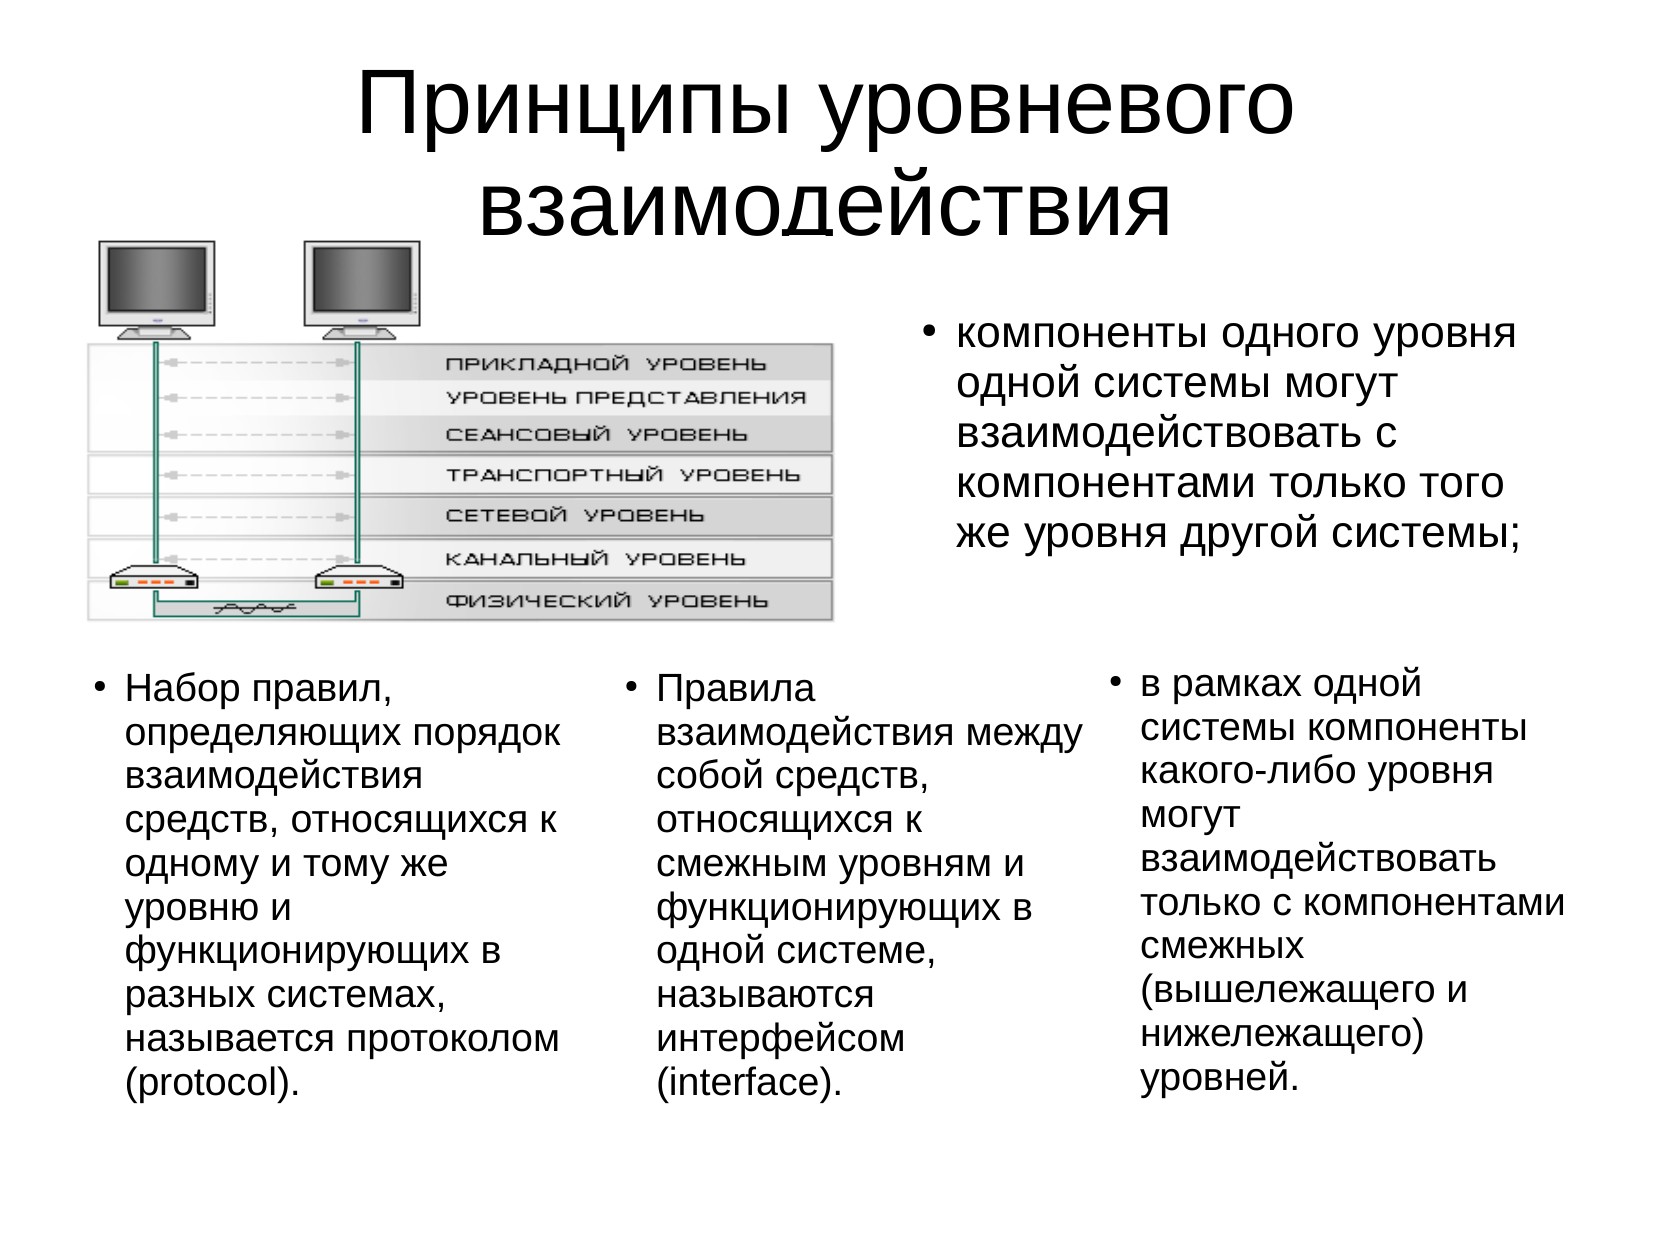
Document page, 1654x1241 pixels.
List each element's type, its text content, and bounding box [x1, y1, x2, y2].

list компоненты одного уровня одной системы могут взаимодействовать с компонентами только того же уровня другой системы; [909, 307, 1536, 591]
list в рамках одной системы компоненты какого-либо уровня могут взаимодействовать только с компонентами смежных (вышележащего и нижележащего) уровней. [1098, 660, 1578, 1111]
picture [82, 236, 839, 626]
title Принципы уровневого взаимодействия [82, 49, 1571, 257]
list Набор правил, определяющих порядок взаимодействия средств, относящихся к одному и тому же уровню и функционирующих в разных системах, называется протоколом (protocol). [82, 665, 562, 1146]
list Правила взаимодействия между собой средств, относящихся к смежным уровням и функционирующих в одной системе, называются интерфейсом (interface). [614, 665, 1094, 1111]
